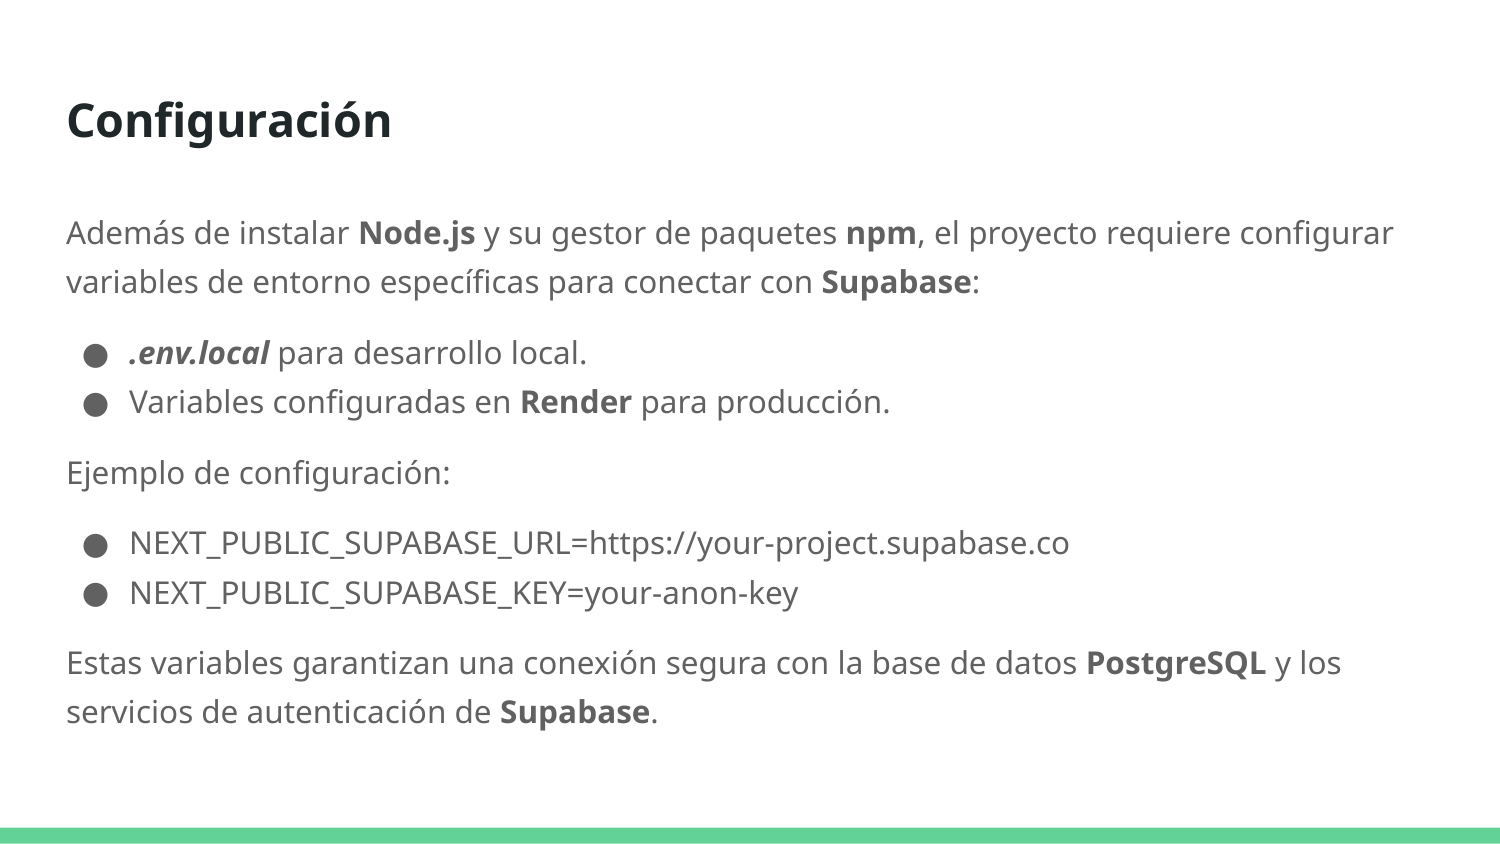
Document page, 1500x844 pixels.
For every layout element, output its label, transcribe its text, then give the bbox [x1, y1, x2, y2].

title Configuración [51, 72, 1449, 167]
list Además de instalar Node.js y su gestor de paquetes npm, el proyecto requiere configurar variables de entorno específicas para conectar con Supabase: .env.local para desarrollo local. Variables configuradas en Render para producción. Ejemplo de configuración: NEXT_PUBLIC_SUPABASE_URL=https://your-project.supabase.co NEXT_PUBLIC_SUPABASE_KEY=your-anon-key Estas variables garantizan una conexión segura con la base de datos PostgreSQL y los servicios de autenticación de Supabase. [51, 189, 1449, 750]
